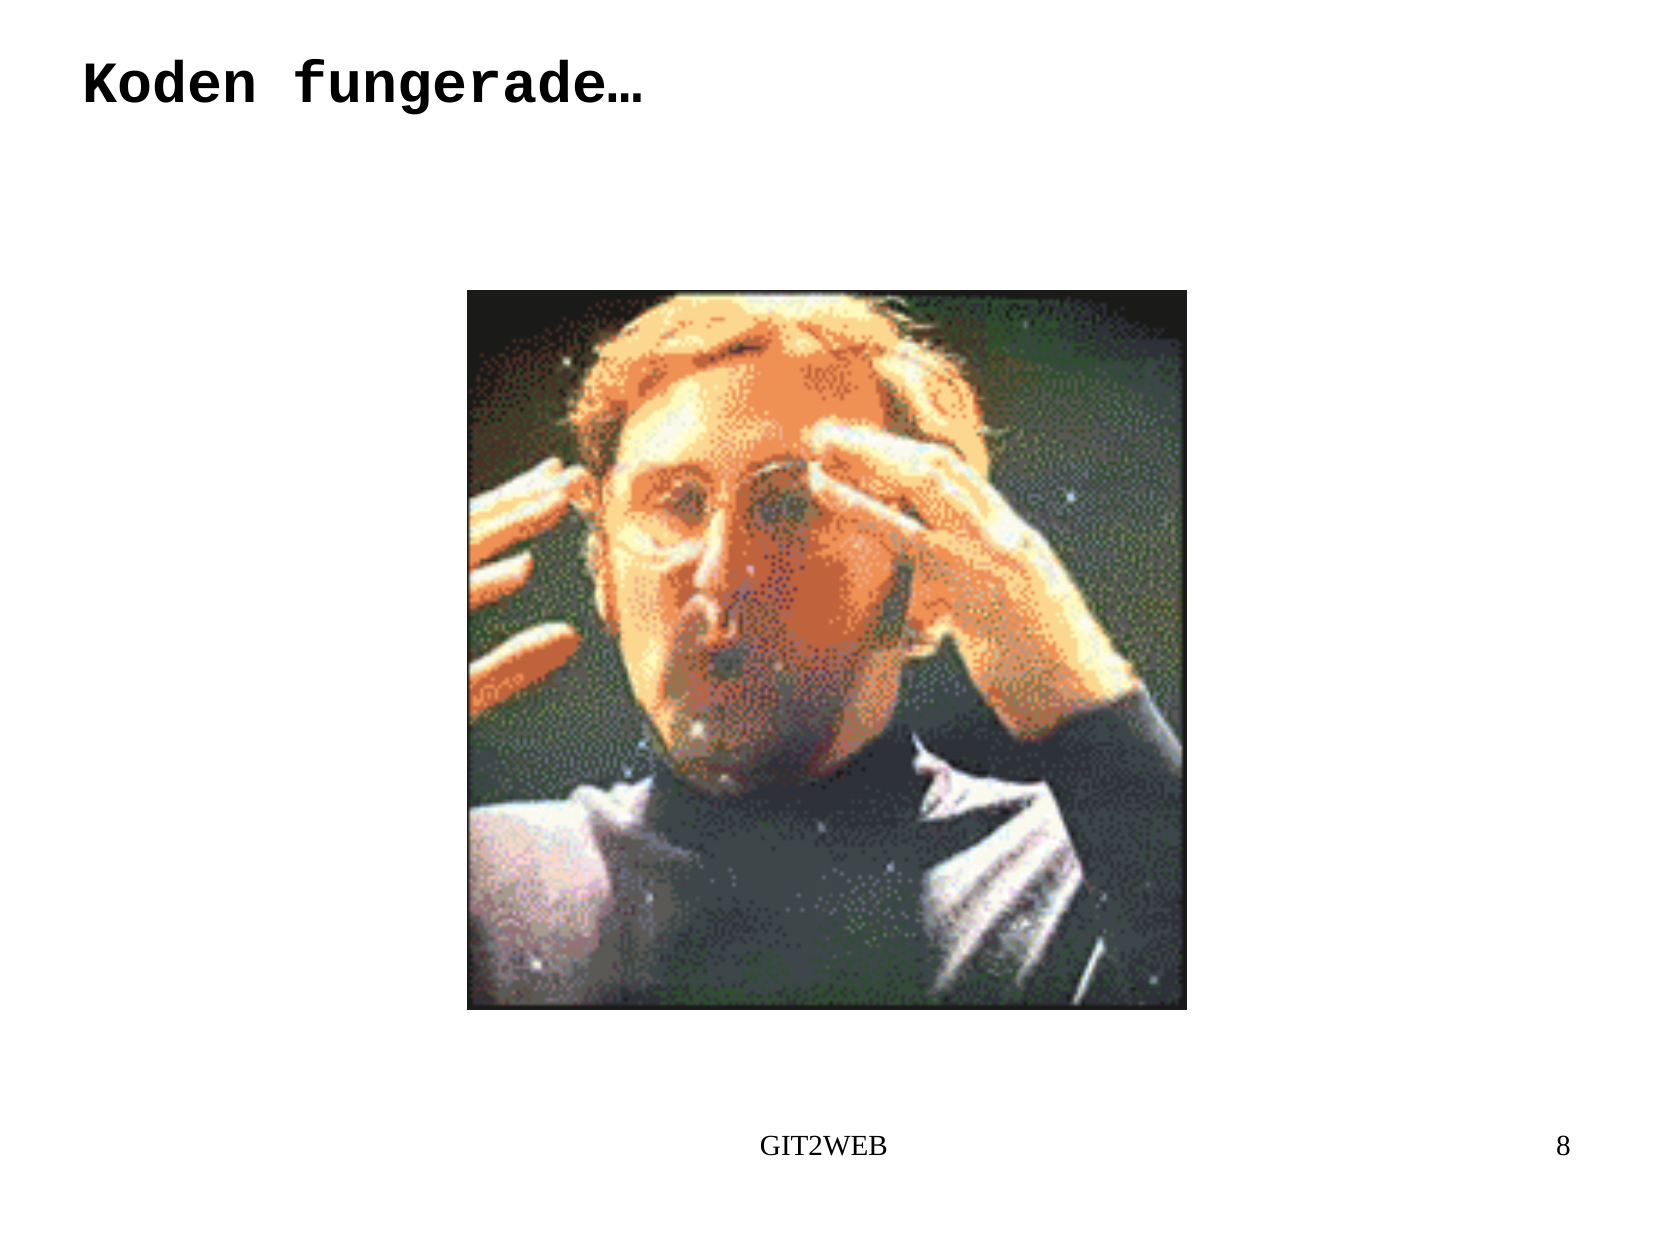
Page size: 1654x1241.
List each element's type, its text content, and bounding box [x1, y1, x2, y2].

picture [467, 290, 1187, 1010]
title Koden fungerade… [82, 49, 1571, 257]
